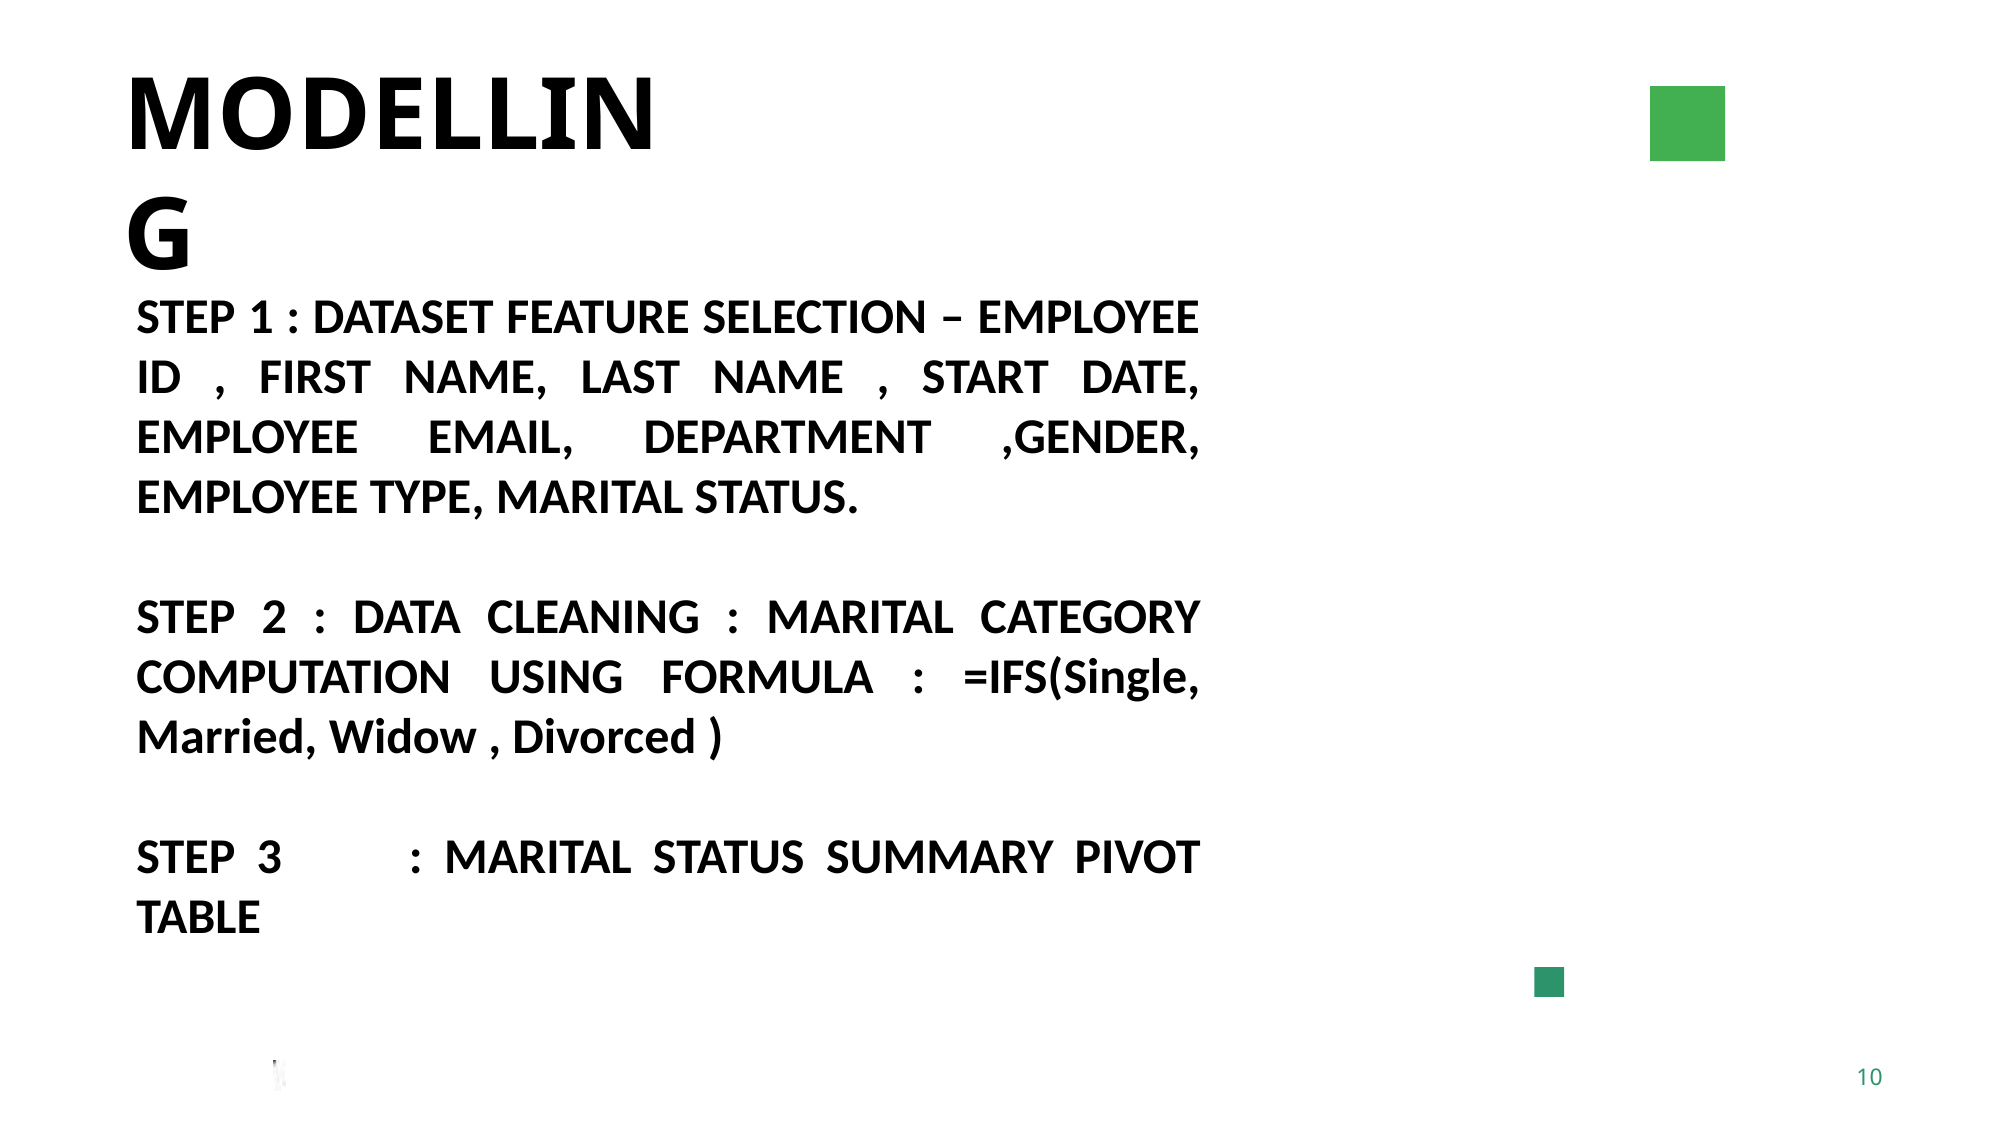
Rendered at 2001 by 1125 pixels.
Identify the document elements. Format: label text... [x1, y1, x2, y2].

picture [273, 1060, 286, 1091]
text_box 10 [1849, 1061, 1888, 1094]
text_box MODELLING [121, 47, 664, 173]
text_box STEP 1 : DATASET FEATURE SELECTION – EMPLOYEE ID , FIRST NAME, LAST NAME , START DATE, EMPLOYEE EMAIL, DEPARTMENT ,GENDER, EMPLOYEE TYPE, MARITAL STATUS. STEP 2 : DATA CLEANING : MARITAL CATEGORY COMPUTATION USING FORMULA : =IFS(Single, Married, Widow , Divorced ) STEP 3 : MARITAL STATUS SUMMARY PIVOT TABLE [121, 275, 1222, 958]
text_box [1650, 86, 1726, 162]
text_box [1534, 967, 1565, 997]
